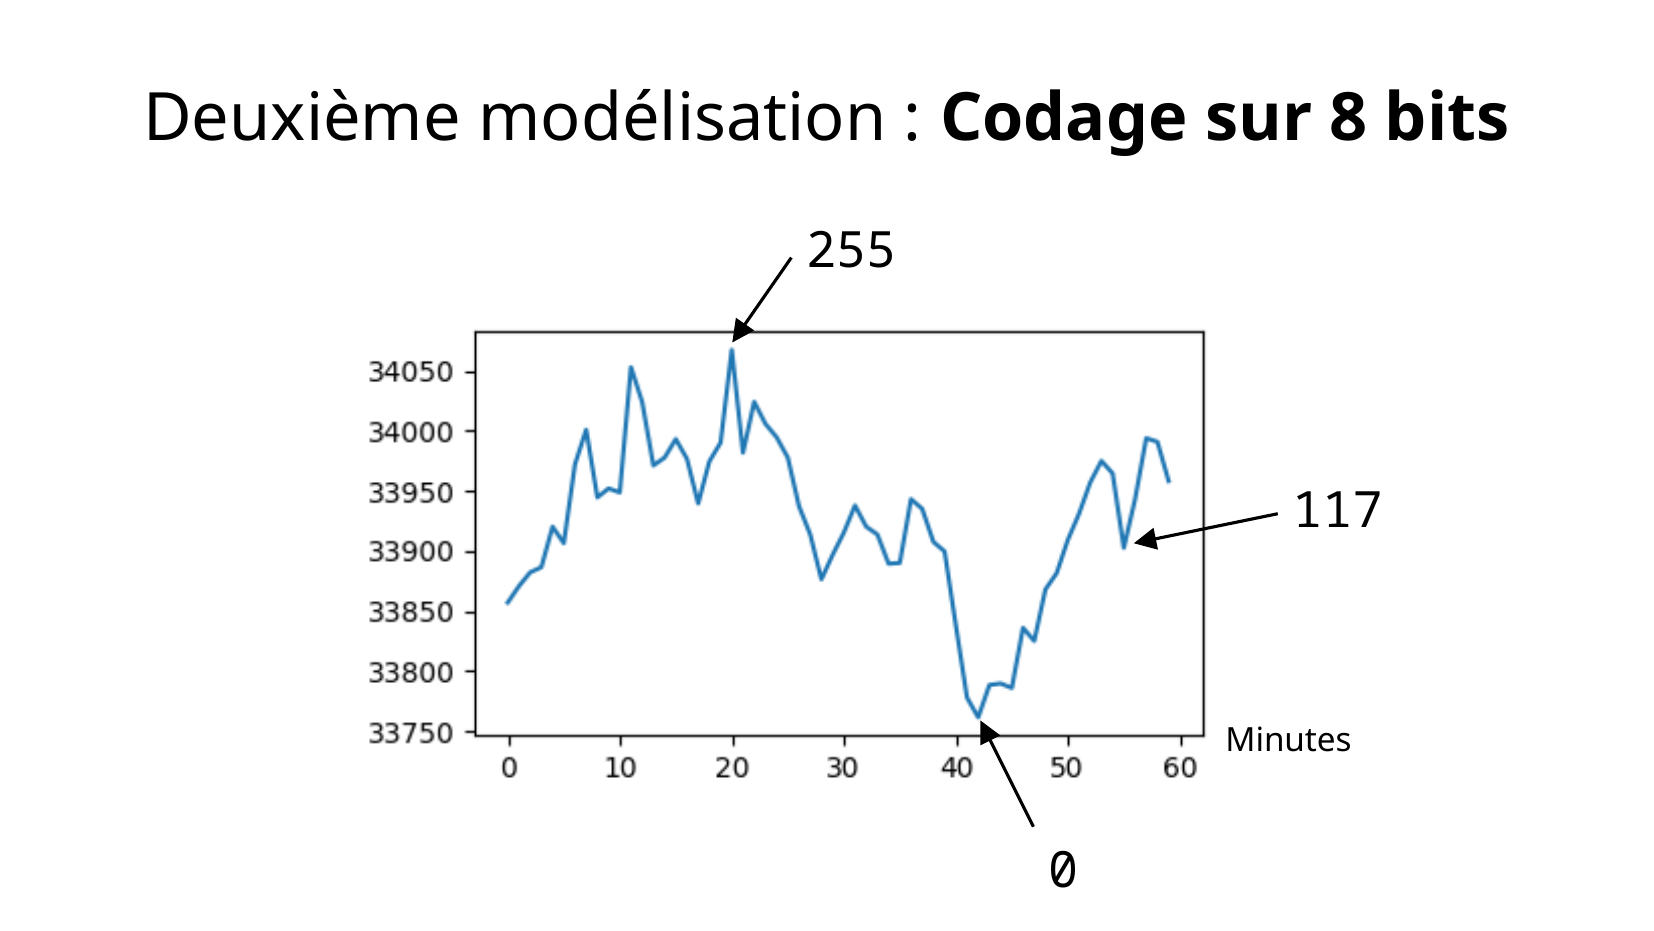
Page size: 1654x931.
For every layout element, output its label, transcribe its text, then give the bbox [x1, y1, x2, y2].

text_box 0 [1033, 826, 1241, 904]
picture [358, 269, 1296, 794]
text_box 117 [1277, 466, 1485, 544]
title Deuxième modélisation : Codage sur 8 bits [82, 37, 1571, 193]
text_box Minutes [1210, 708, 1388, 775]
text_box 255 [791, 206, 999, 284]
